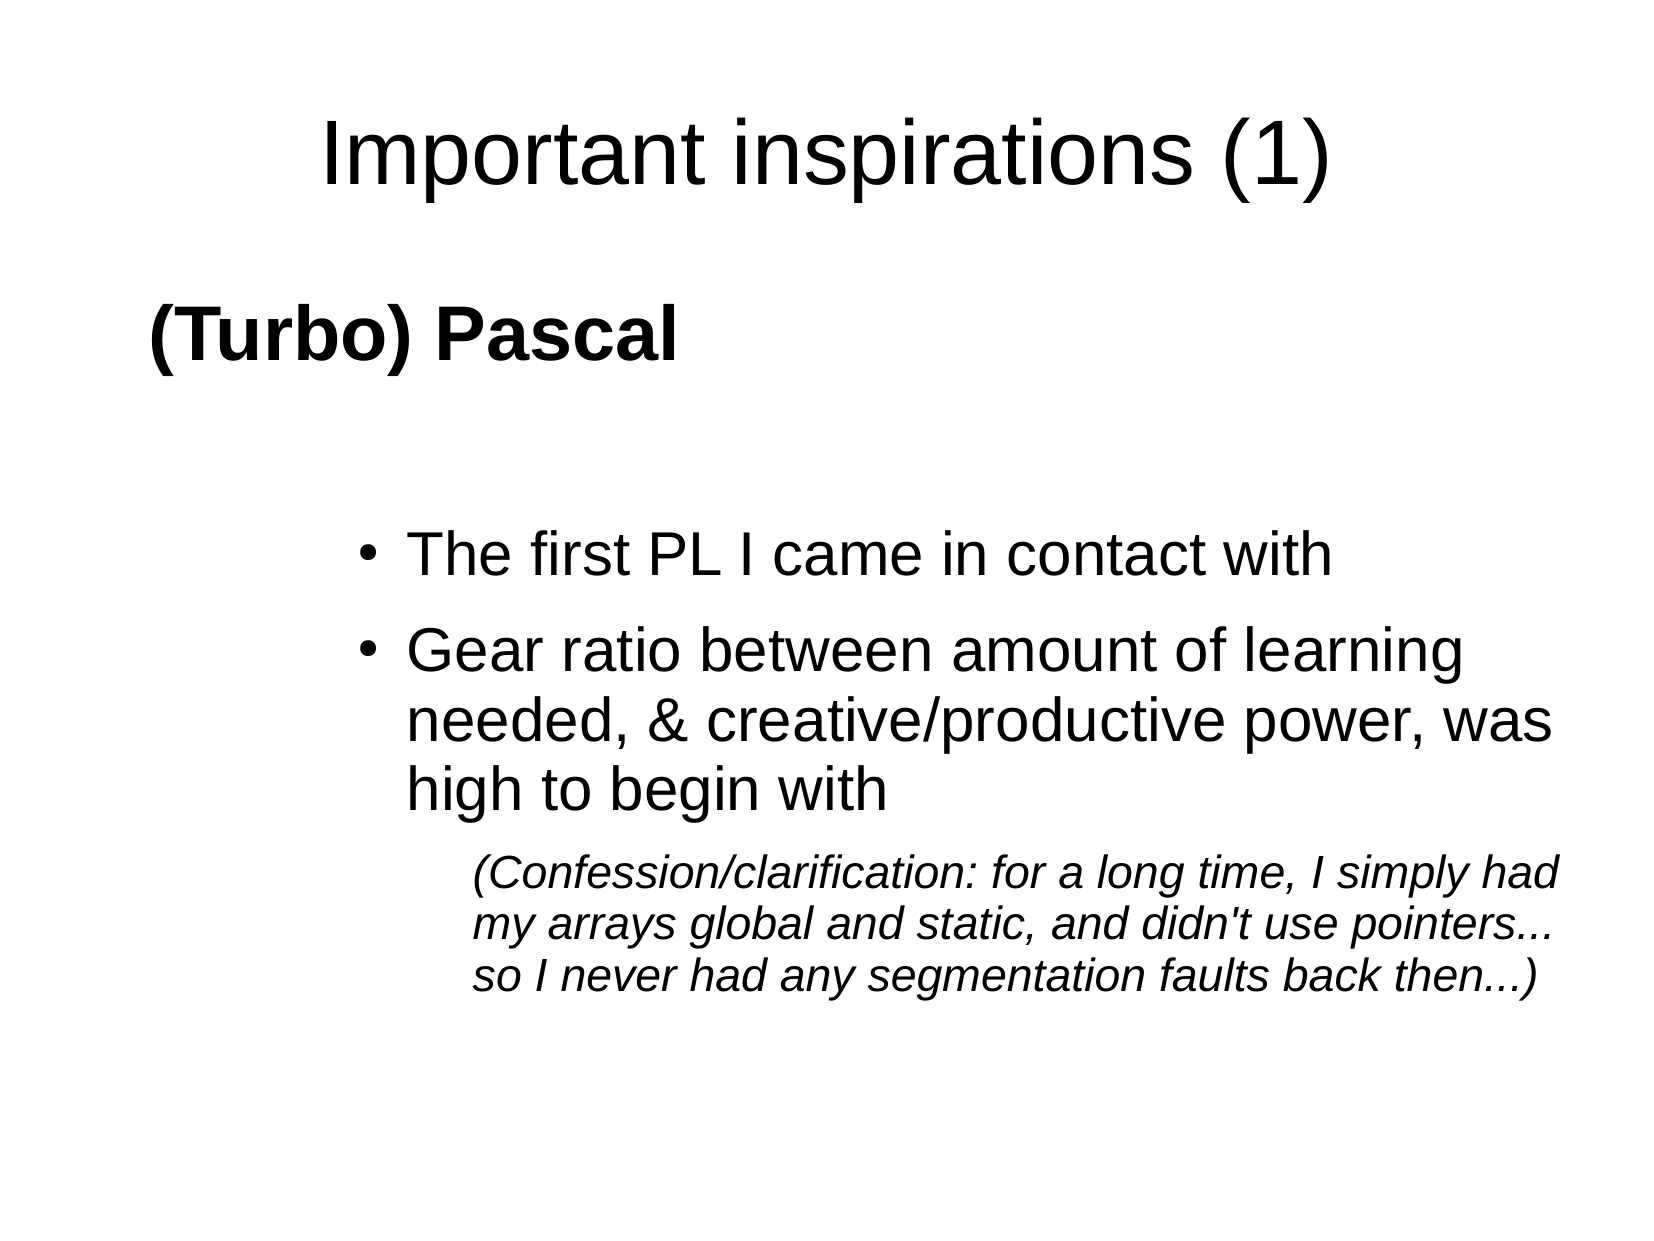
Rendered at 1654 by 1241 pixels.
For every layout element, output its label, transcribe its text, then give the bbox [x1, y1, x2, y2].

list (Turbo) Pascal The first PL I came in contact with Gear ratio between amount of learning needed, & creative/productive power, was high to begin with (Confession/clarification: for a long time, I simply had my arrays global and static, and didn't use pointers... so I never had any segmentation faults back then...) [82, 290, 1571, 1010]
title Important inspirations (1) [82, 49, 1571, 257]
